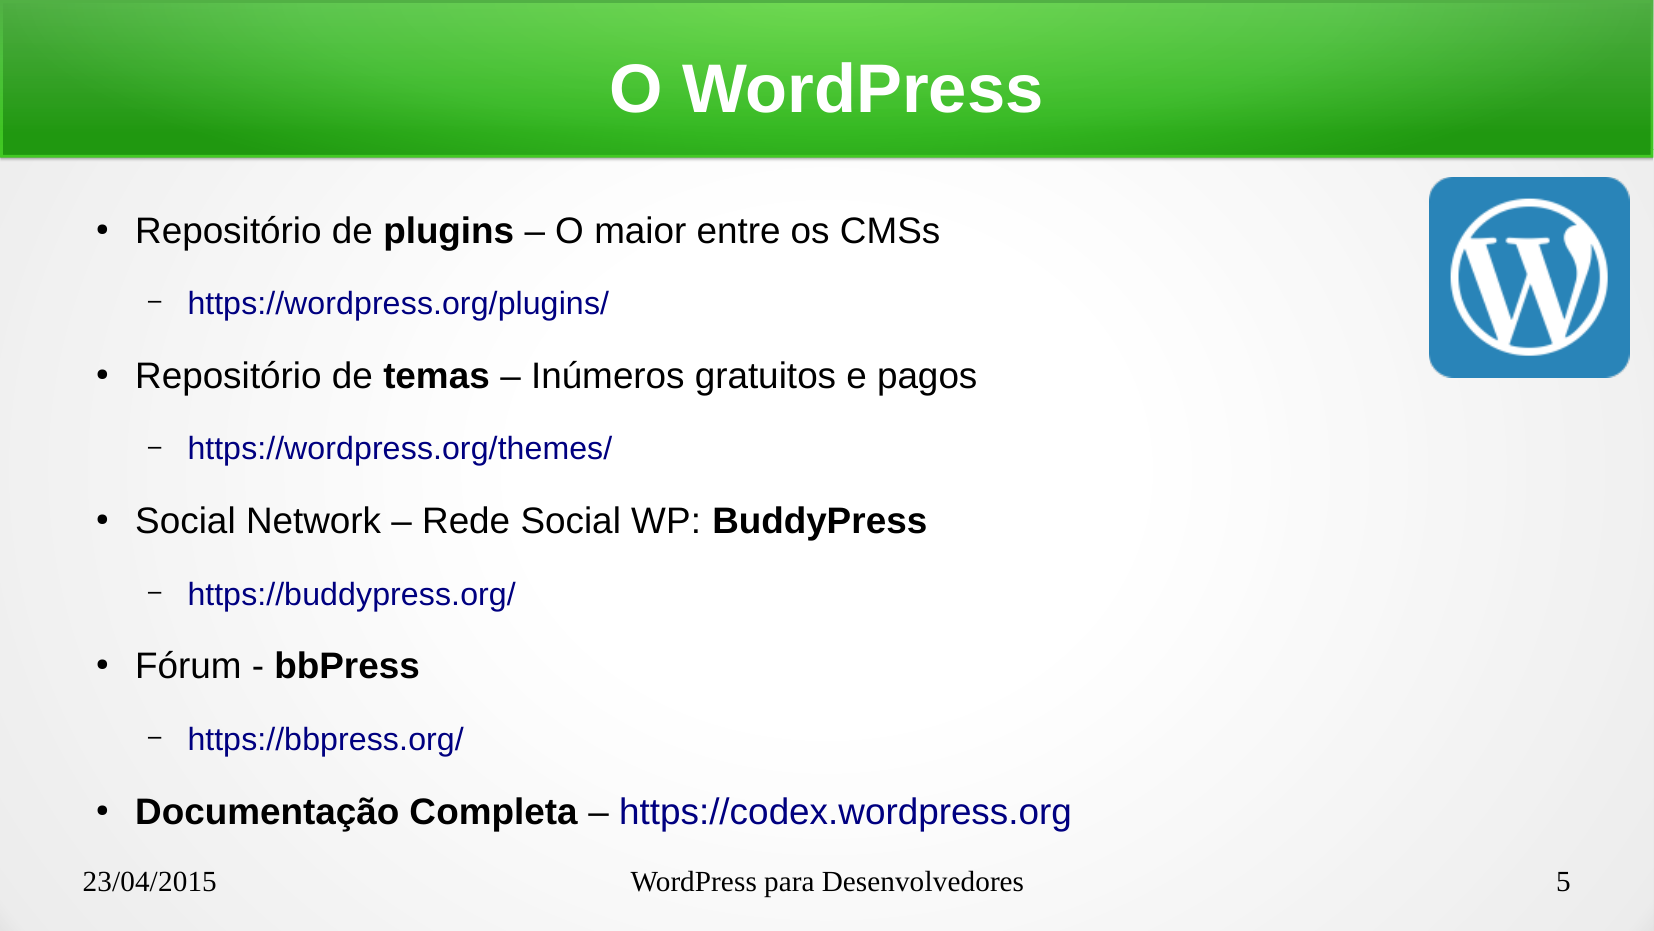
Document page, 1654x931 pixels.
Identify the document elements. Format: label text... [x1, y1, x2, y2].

picture [1429, 177, 1630, 378]
title O WordPress [82, 35, 1571, 142]
list Repositório de plugins – O maior entre os CMSs https://wordpress.org/plugins/ Repositório de temas – Inúmeros gratuitos e pagos https://wordpress.org/themes/ Social Network – Rede Social WP: BuddyPress https://buddypress.org/ Fórum - bbPress https://bbpress.org/ Documentação Completa – https://codex.wordpress.org [82, 188, 1630, 839]
